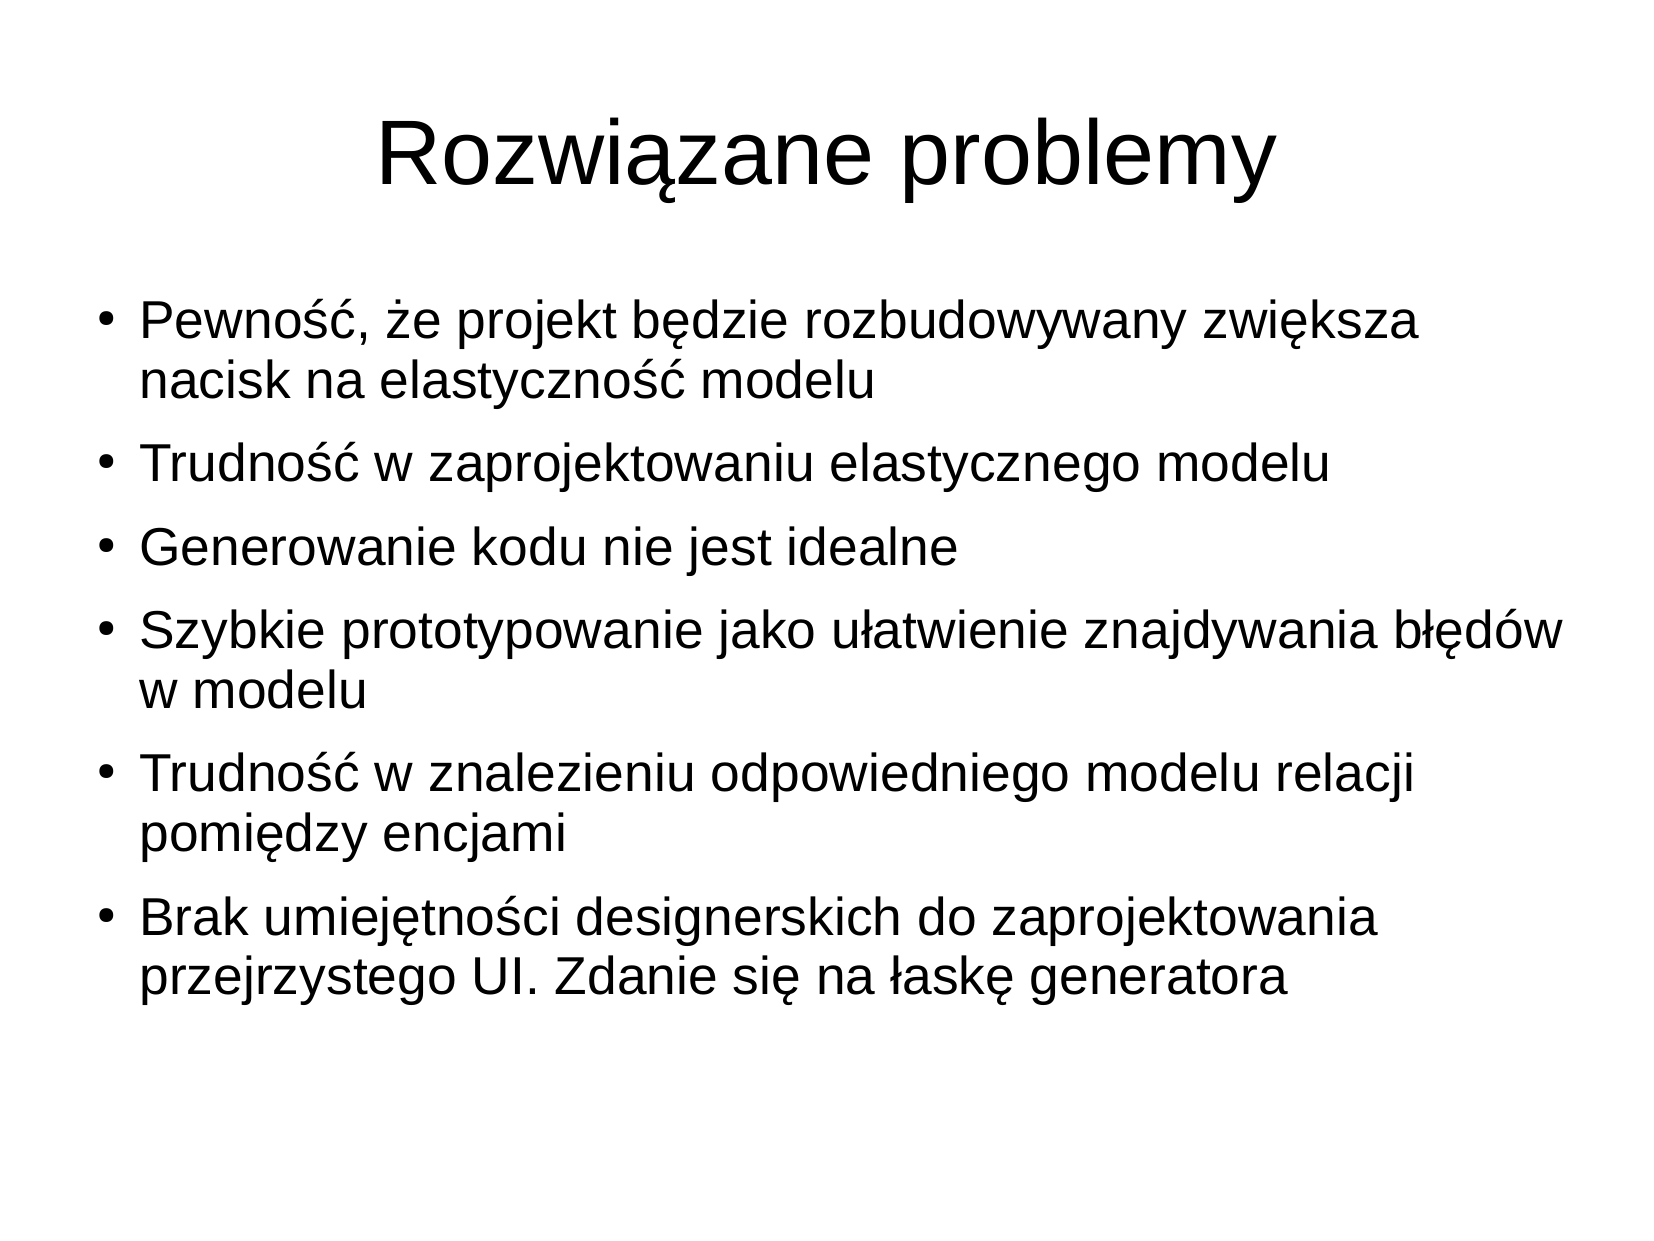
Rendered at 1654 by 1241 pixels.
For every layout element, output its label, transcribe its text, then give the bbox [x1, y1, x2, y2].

list Pewność, że projekt będzie rozbudowywany zwiększa nacisk na elastyczność modelu Trudność w zaprojektowaniu elastycznego modelu Generowanie kodu nie jest idealne Szybkie prototypowanie jako ułatwienie znajdywania błędów w modelu Trudność w znalezieniu odpowiedniego modelu relacji pomiędzy encjami Brak umiejętności designerskich do zaprojektowania przejrzystego UI. Zdanie się na łaskę generatora [82, 290, 1571, 1010]
title Rozwiązane problemy [82, 49, 1571, 257]
